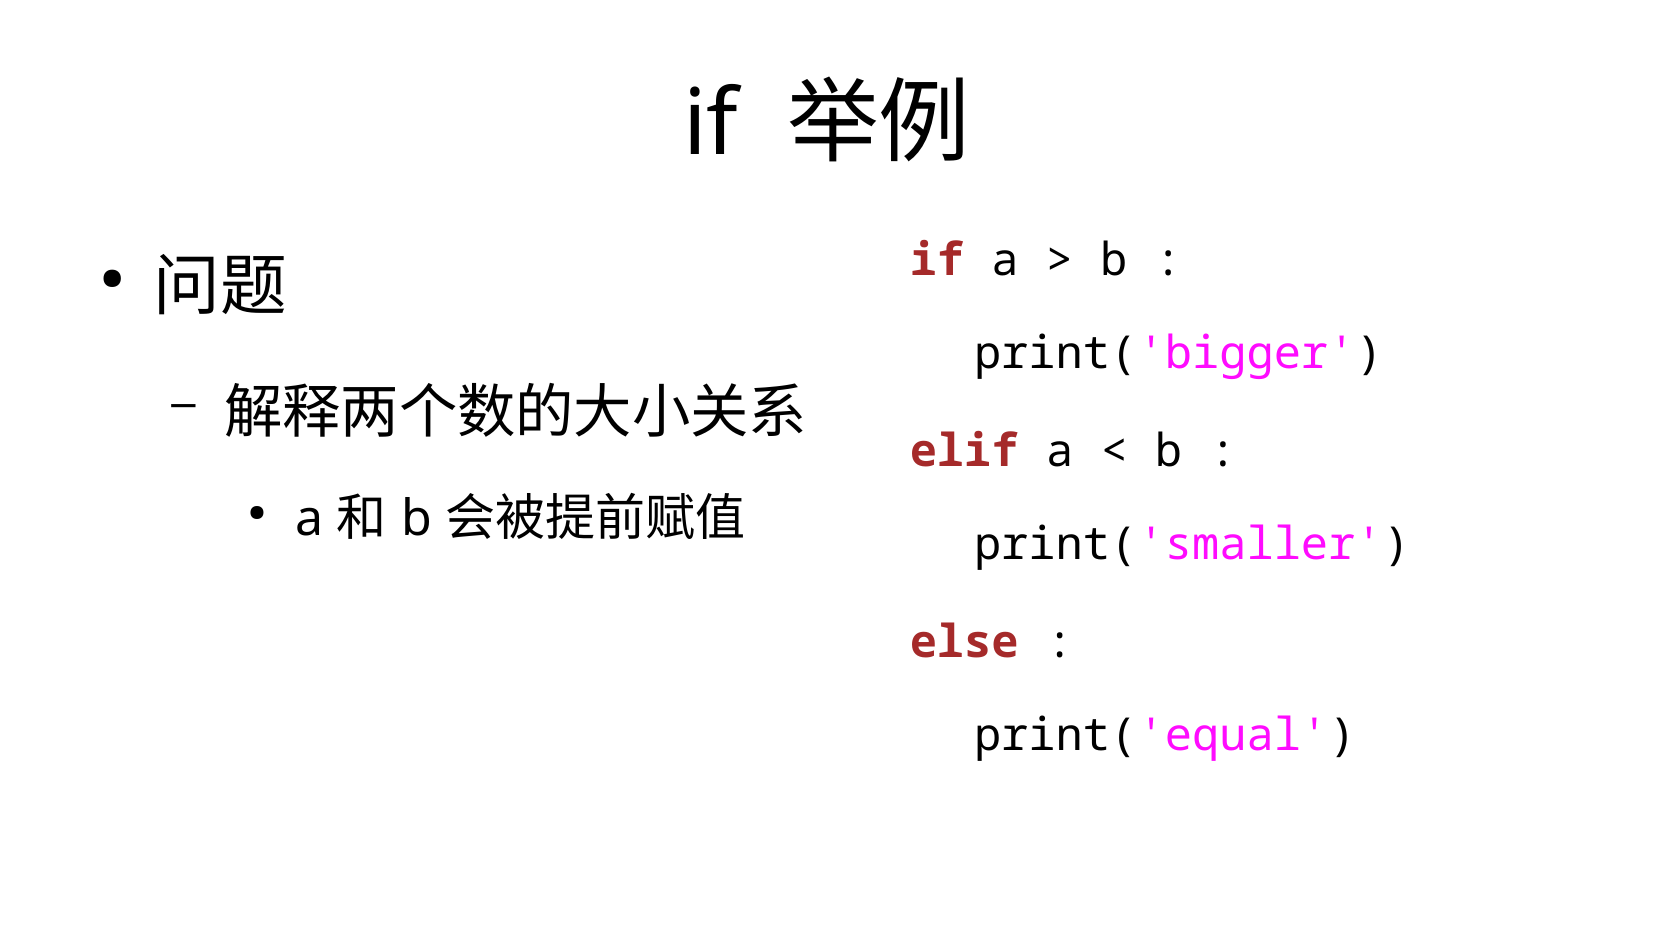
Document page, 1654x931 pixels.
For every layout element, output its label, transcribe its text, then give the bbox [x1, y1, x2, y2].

title if 举例 [82, 37, 1571, 193]
list if a > b : print('bigger') elif a < b : print('smaller') else : print('equal') [845, 217, 1572, 768]
list 问题 解释两个数的大小关系 a和b会被提前赋值 [82, 217, 809, 757]
